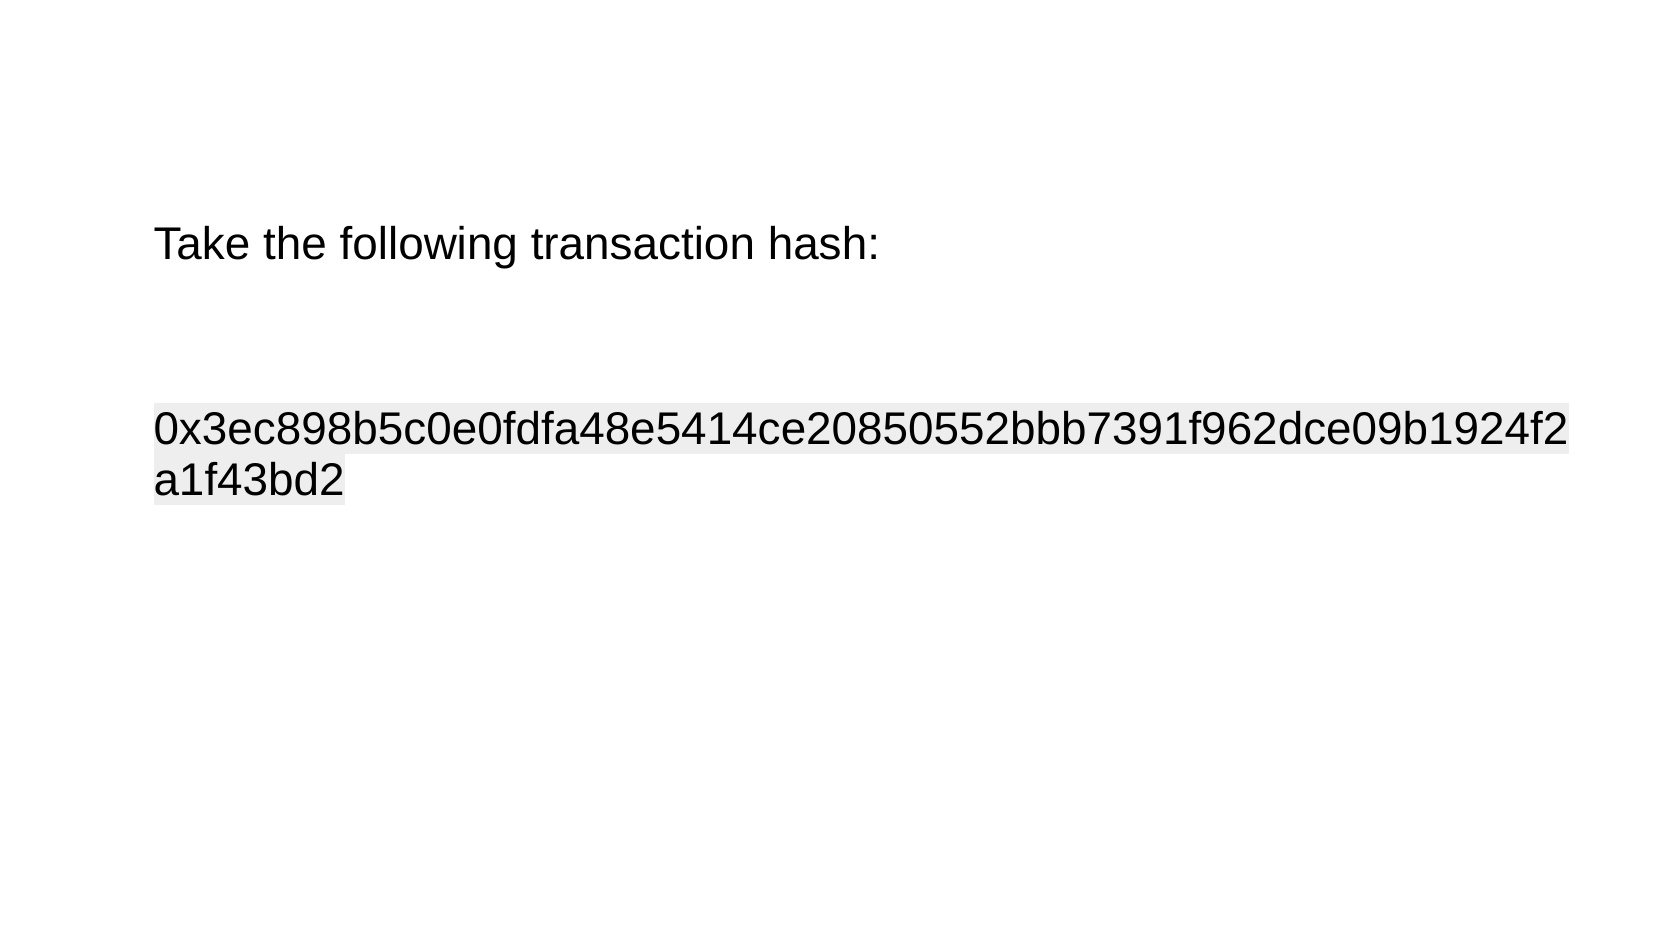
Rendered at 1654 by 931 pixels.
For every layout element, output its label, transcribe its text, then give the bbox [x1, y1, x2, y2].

list Take the following transaction hash: 0x3ec898b5c0e0fdfa48e5414ce20850552bbb7391f962dce09b1924f2a1f43bd2 [82, 217, 1571, 758]
